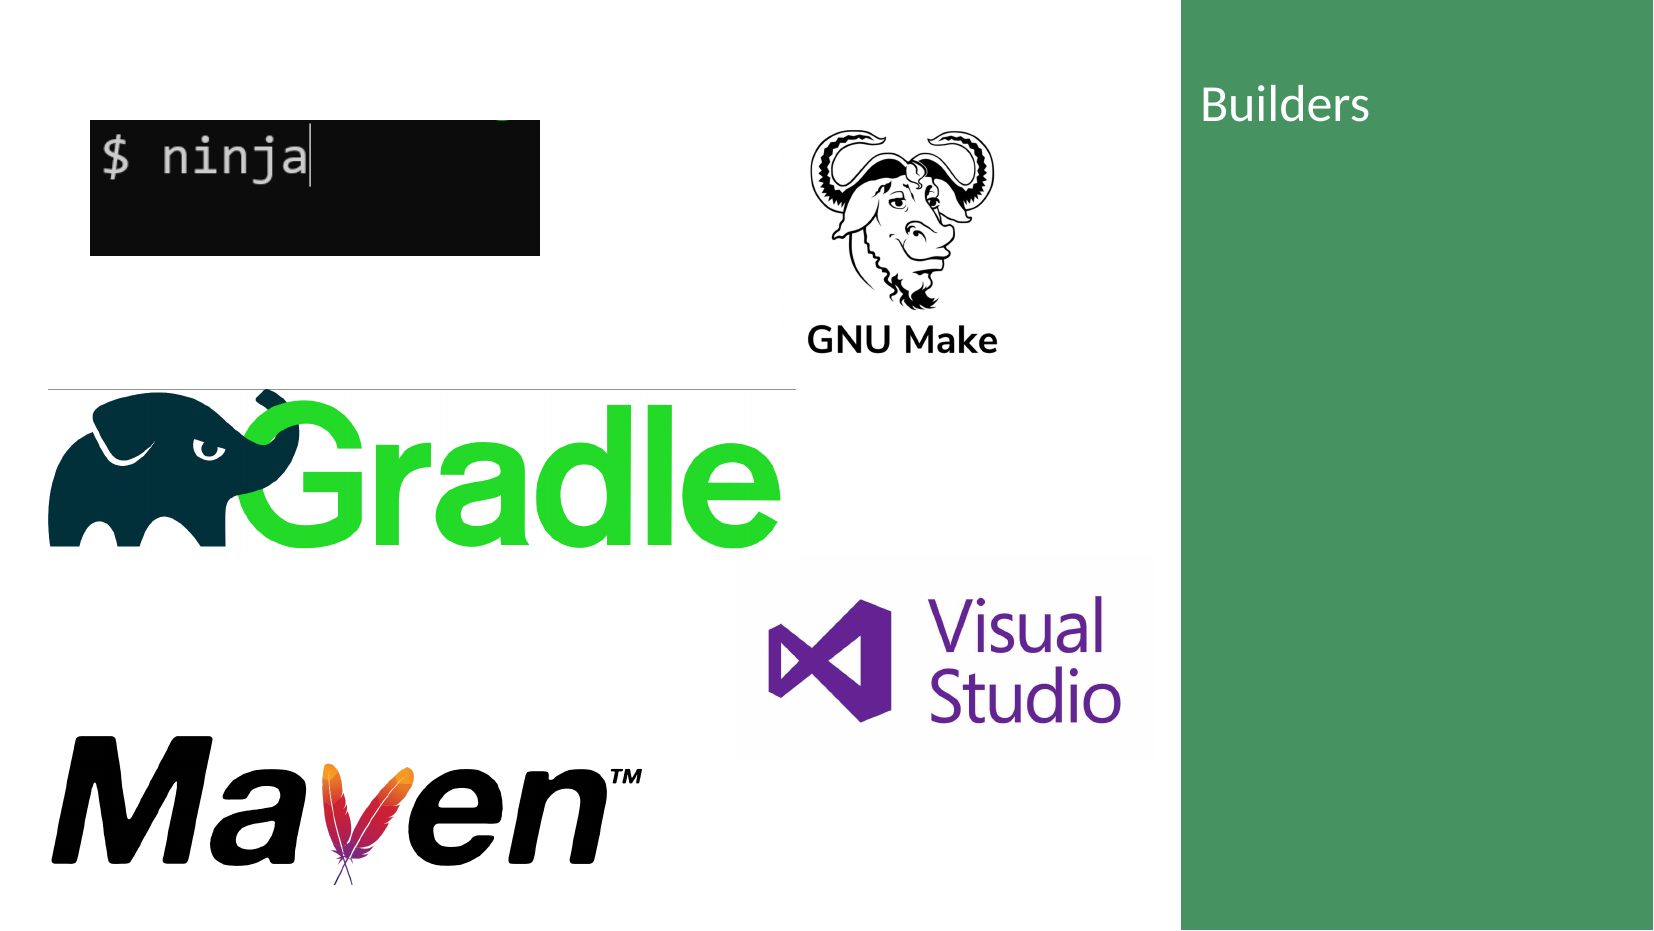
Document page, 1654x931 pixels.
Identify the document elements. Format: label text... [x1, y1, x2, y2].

picture [90, 120, 540, 256]
title Builders [1200, 30, 1621, 136]
picture [39, 731, 646, 886]
picture [780, 119, 1034, 374]
picture [48, 389, 1154, 765]
